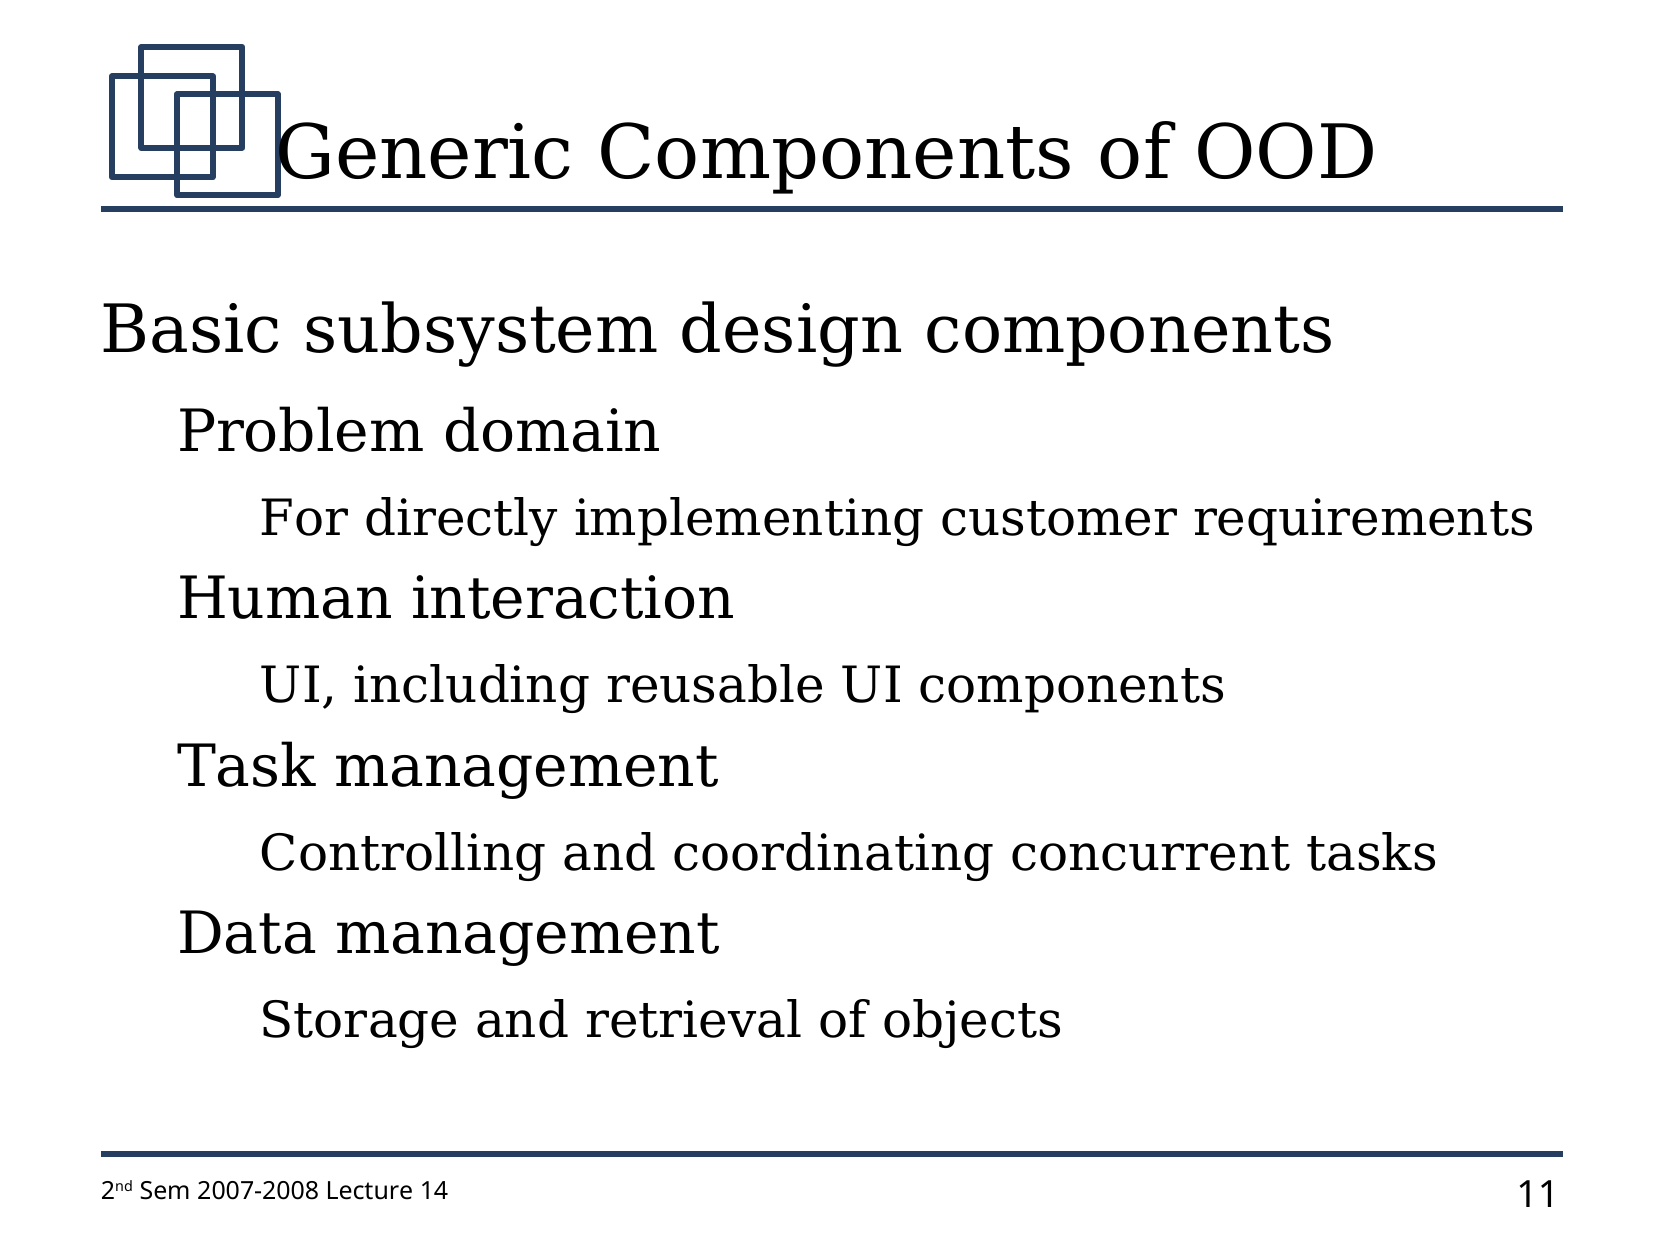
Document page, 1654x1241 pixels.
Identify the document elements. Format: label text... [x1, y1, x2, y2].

title Generic Components of OOD [82, 49, 1571, 257]
list Basic subsystem design components Problem domain For directly implementing customer requirements Human interaction UI, including reusable UI components Task management Controlling and coordinating concurrent tasks Data management Storage and retrieval of objects [82, 290, 1571, 1109]
